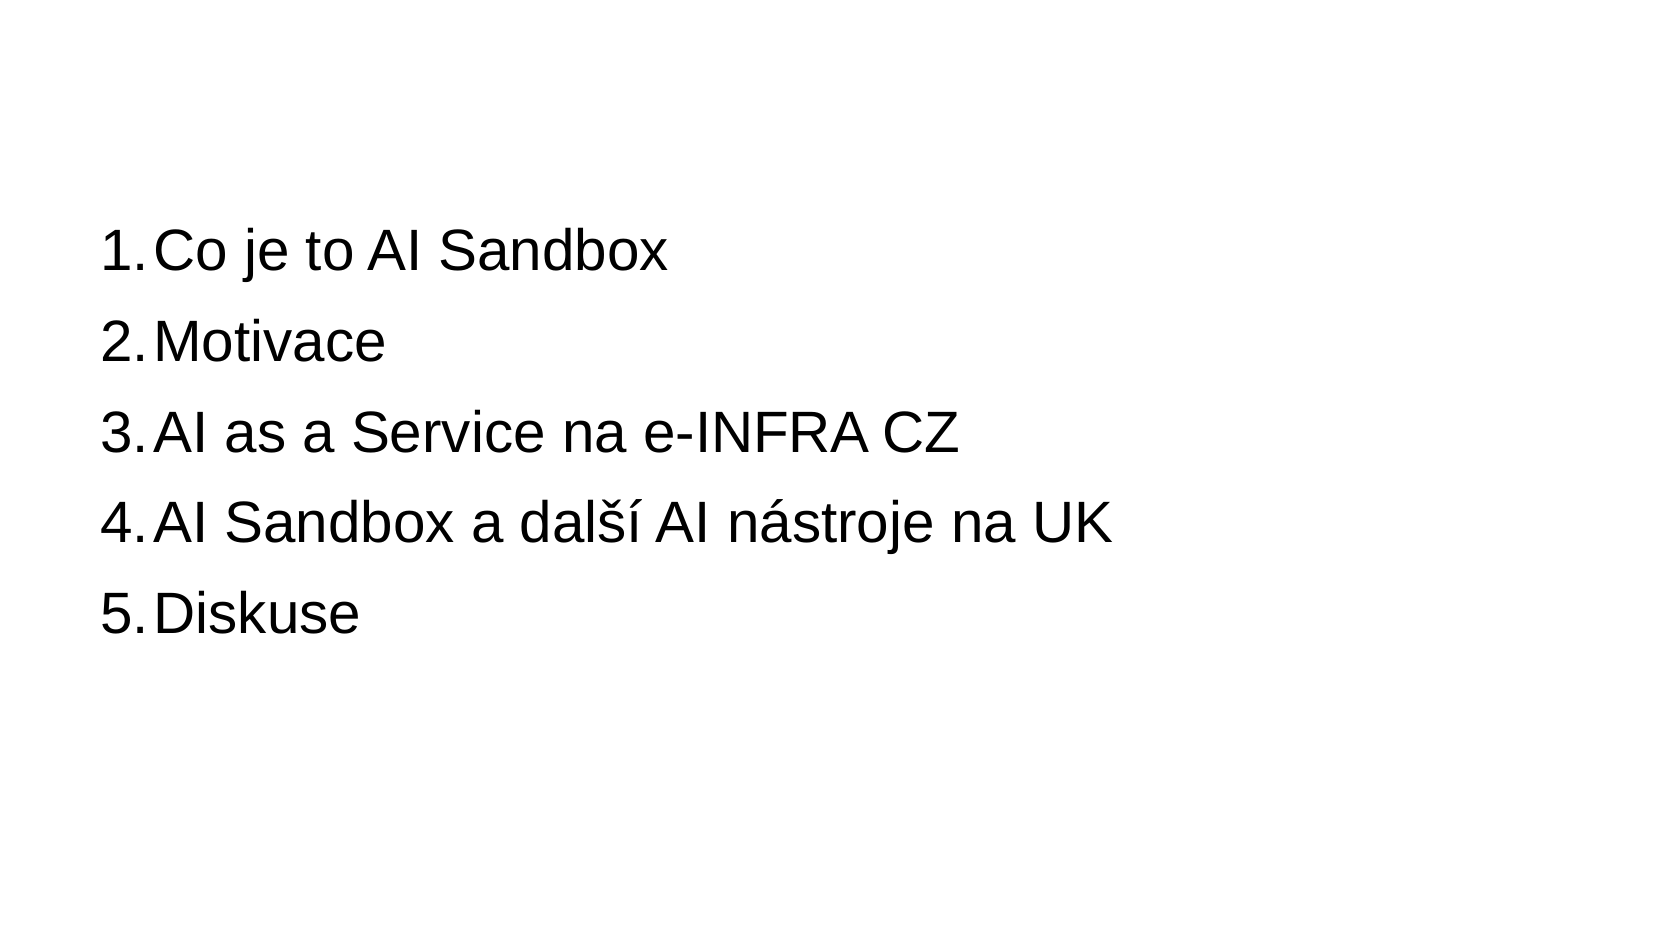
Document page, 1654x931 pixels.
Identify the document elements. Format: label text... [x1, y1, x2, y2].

list Co je to AI Sandbox Motivace AI as a Service na e-INFRA CZ AI Sandbox a další AI nástroje na UK Diskuse [82, 217, 1571, 758]
